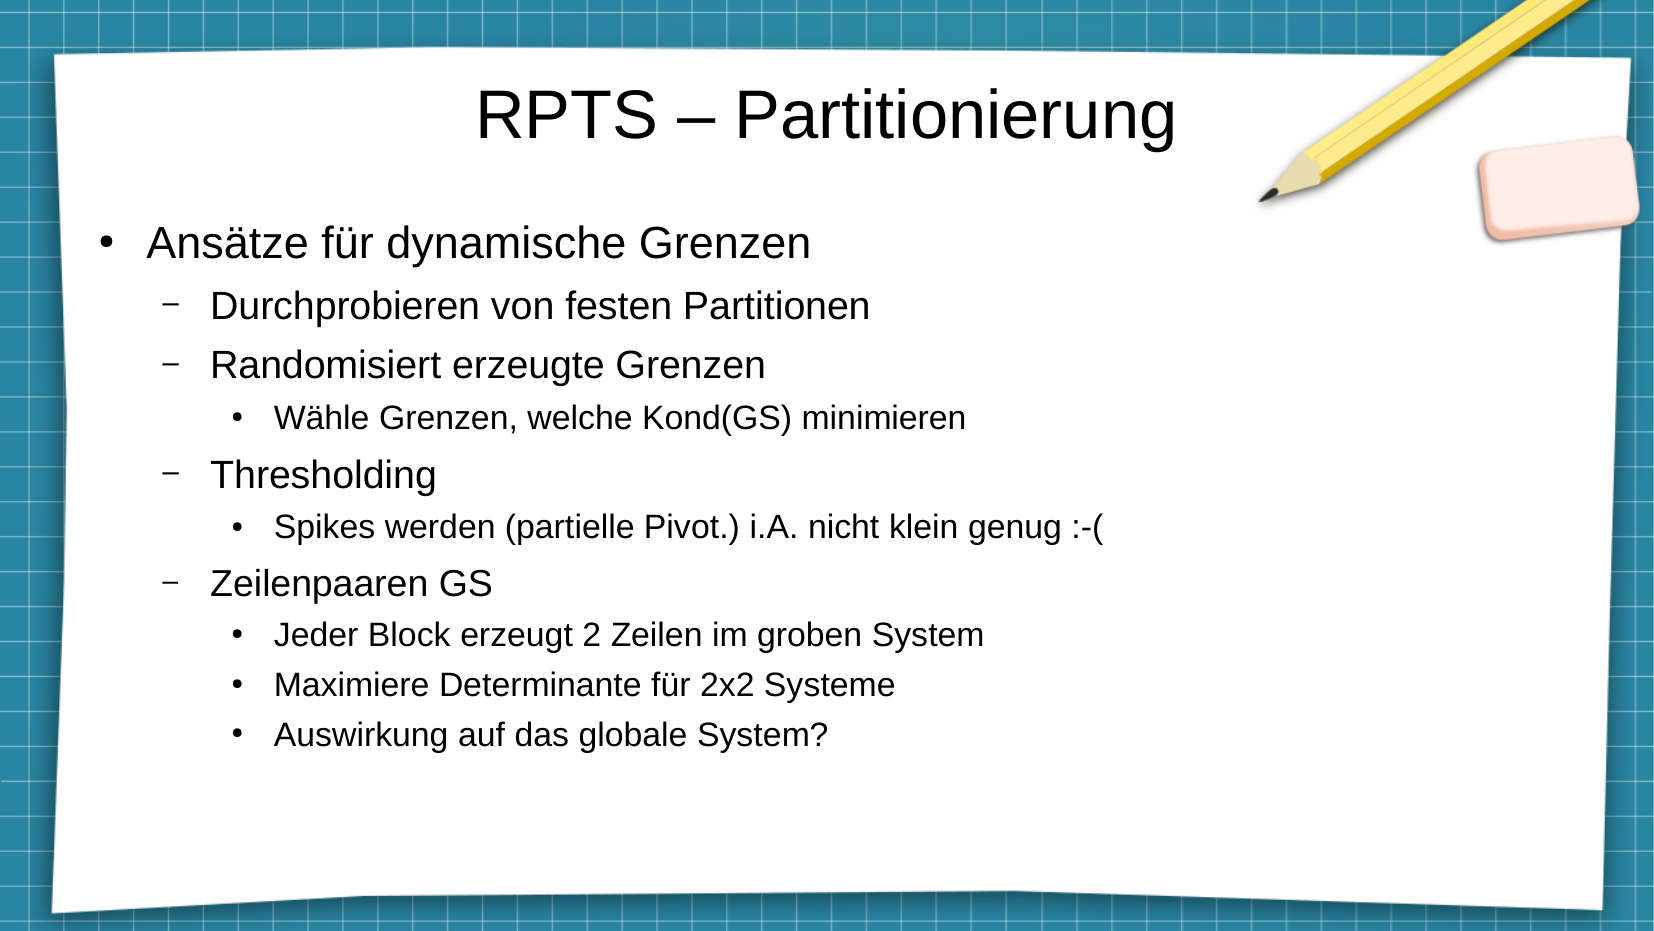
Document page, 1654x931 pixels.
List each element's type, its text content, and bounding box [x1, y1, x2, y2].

title RPTS – Partitionierung [82, 37, 1571, 193]
list Ansätze für dynamische Grenzen Durchprobieren von festen Partitionen Randomisiert erzeugte Grenzen Wähle Grenzen, welche Kond(GS) minimieren Thresholding Spikes werden (partielle Pivot.) i.A. nicht klein genug :-( Zeilenpaaren GS Jeder Block erzeugt 2 Zeilen im groben System Maximiere Determinante für 2x2 Systeme Auswirkung auf das globale System? [82, 217, 1571, 758]
picture [0, 0, 1654, 931]
